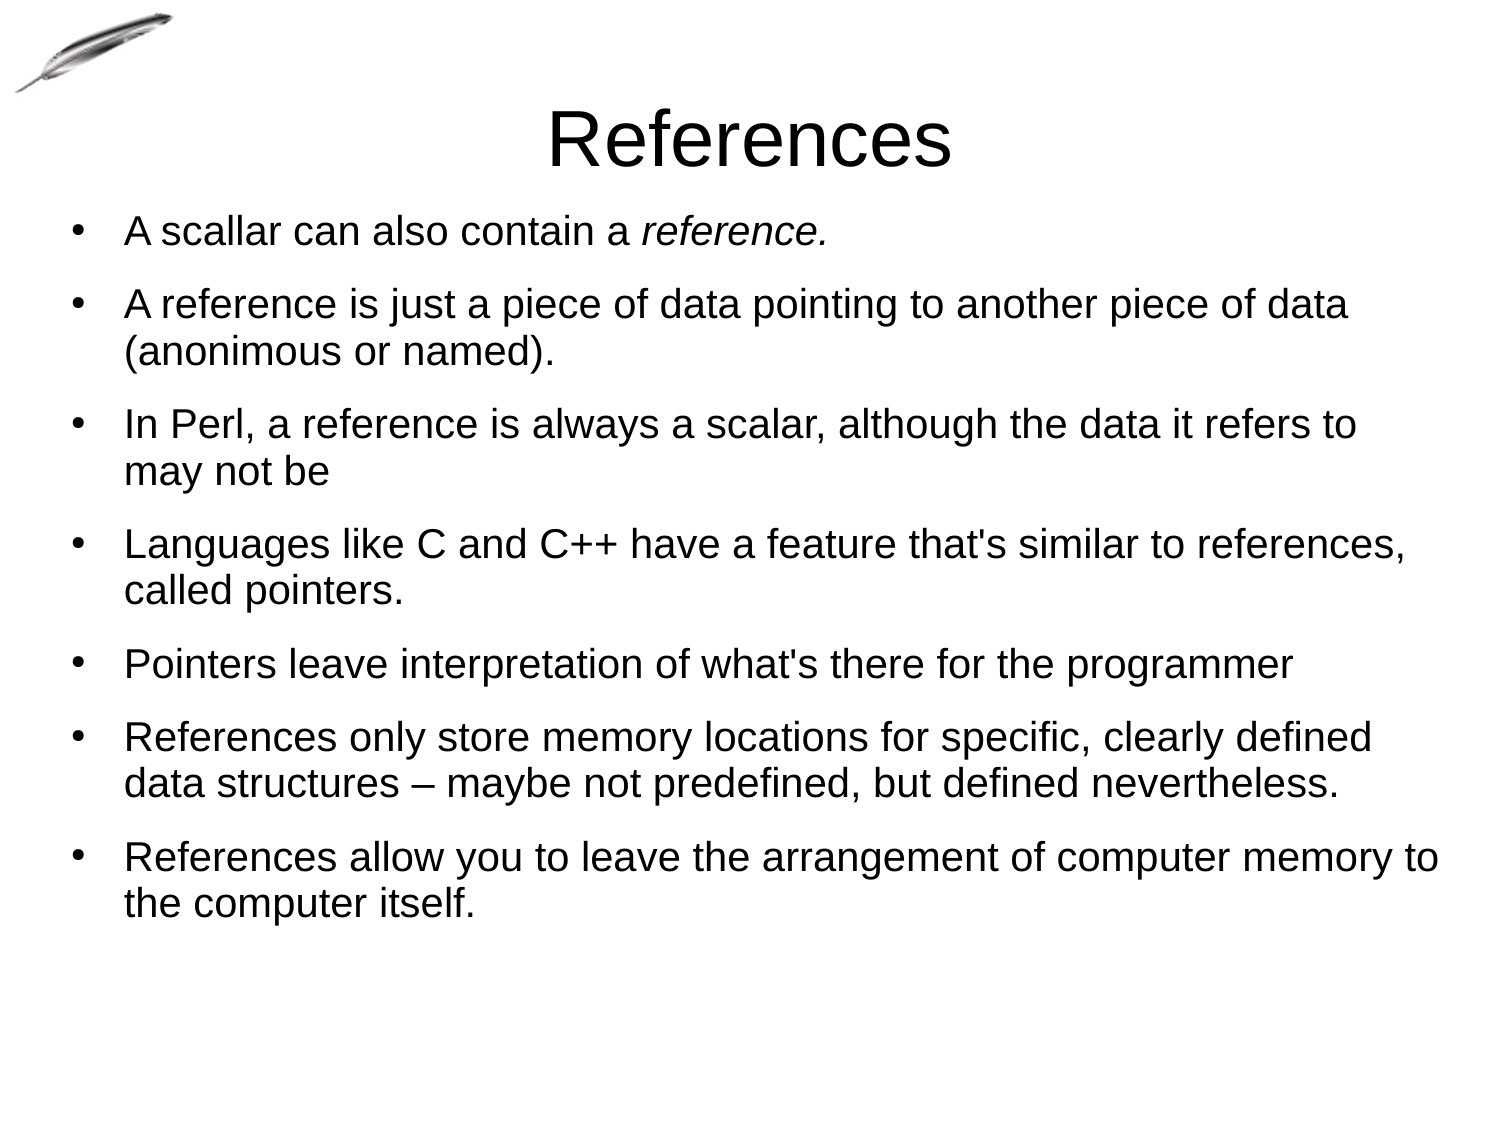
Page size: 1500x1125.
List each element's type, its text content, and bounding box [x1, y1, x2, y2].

list A scallar can also contain a reference. A reference is just a piece of data pointing to another piece of data (anonimous or named). In Perl, a reference is always a scalar, although the data it refers to may not be Languages like C and C++ have a feature that's similar to references, called pointers. Pointers leave interpretation of what's there for the programmer References only store memory locations for specific, clearly defined data structures – maybe not predefined, but defined nevertheless. References allow you to leave the arrangement of computer memory to the computer itself. [53, 207, 1447, 1084]
picture [11, 11, 179, 95]
title References [75, 44, 1425, 207]
